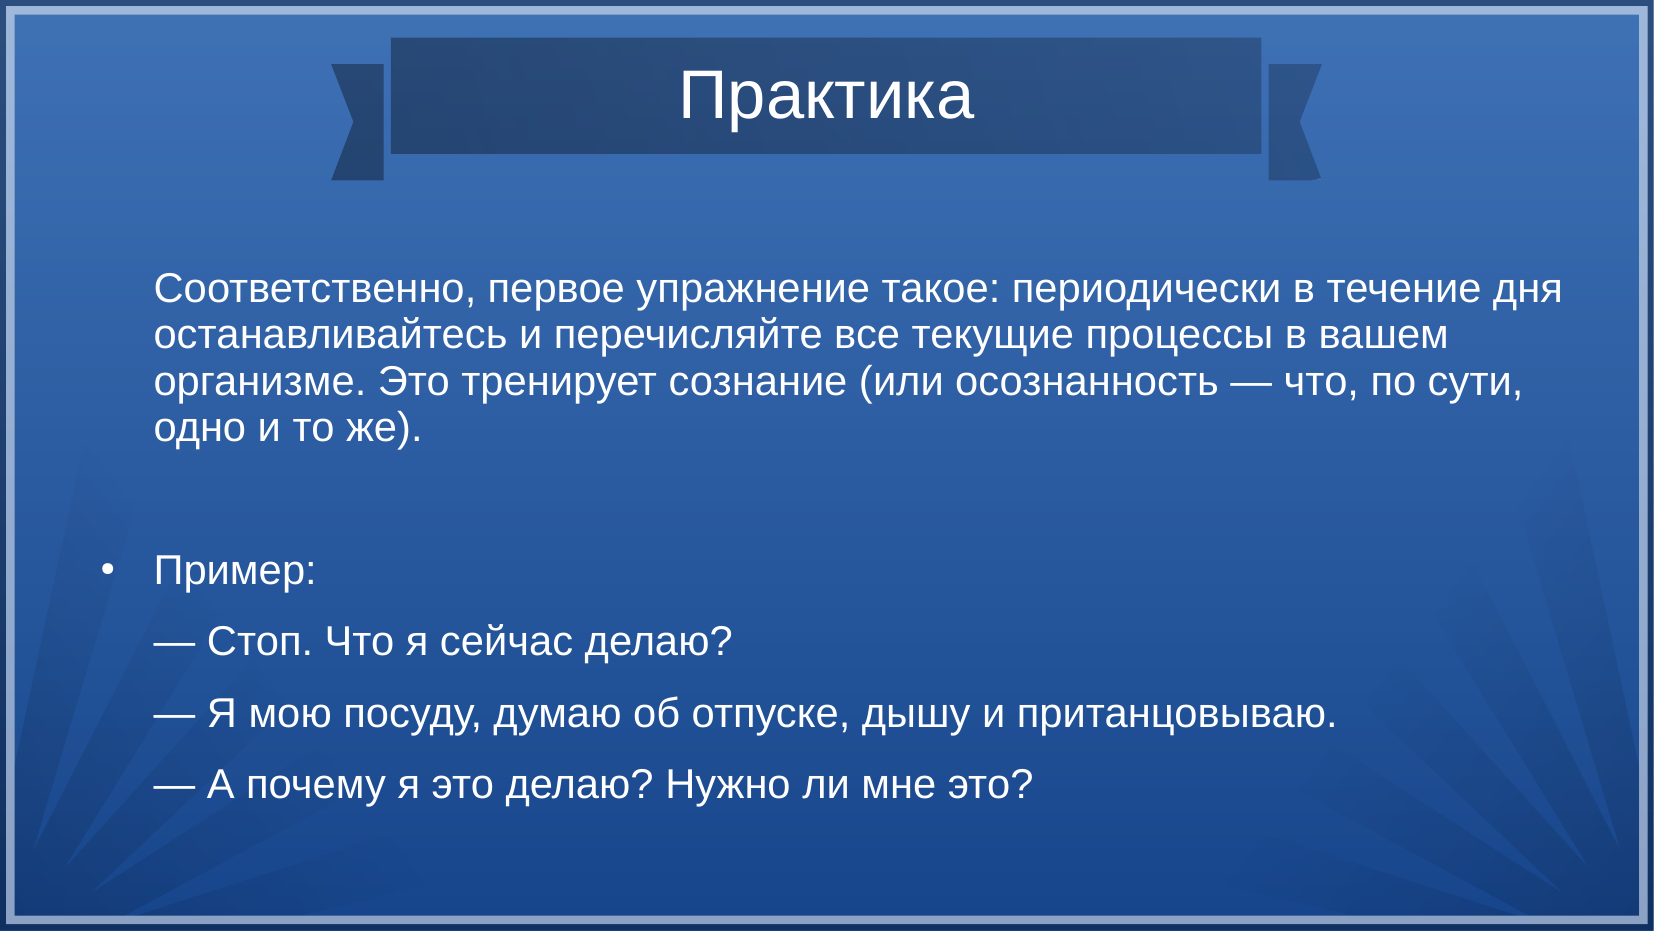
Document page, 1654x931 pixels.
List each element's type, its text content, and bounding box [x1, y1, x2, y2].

title Практика [389, 35, 1264, 154]
list Соответственно, первое упражнение такое: периодически в течение дня останавливайтесь и перечисляйте все текущие процессы в вашем организме. Это тренирует сознание (или осознанность — что, по сути, одно и то же). Пример: — Стоп. Что я сейчас делаю? — Я мою посуду, думаю об отпуске, дышу и пританцовываю. — А почему я это делаю? Нужно ли мне это? [82, 224, 1571, 848]
